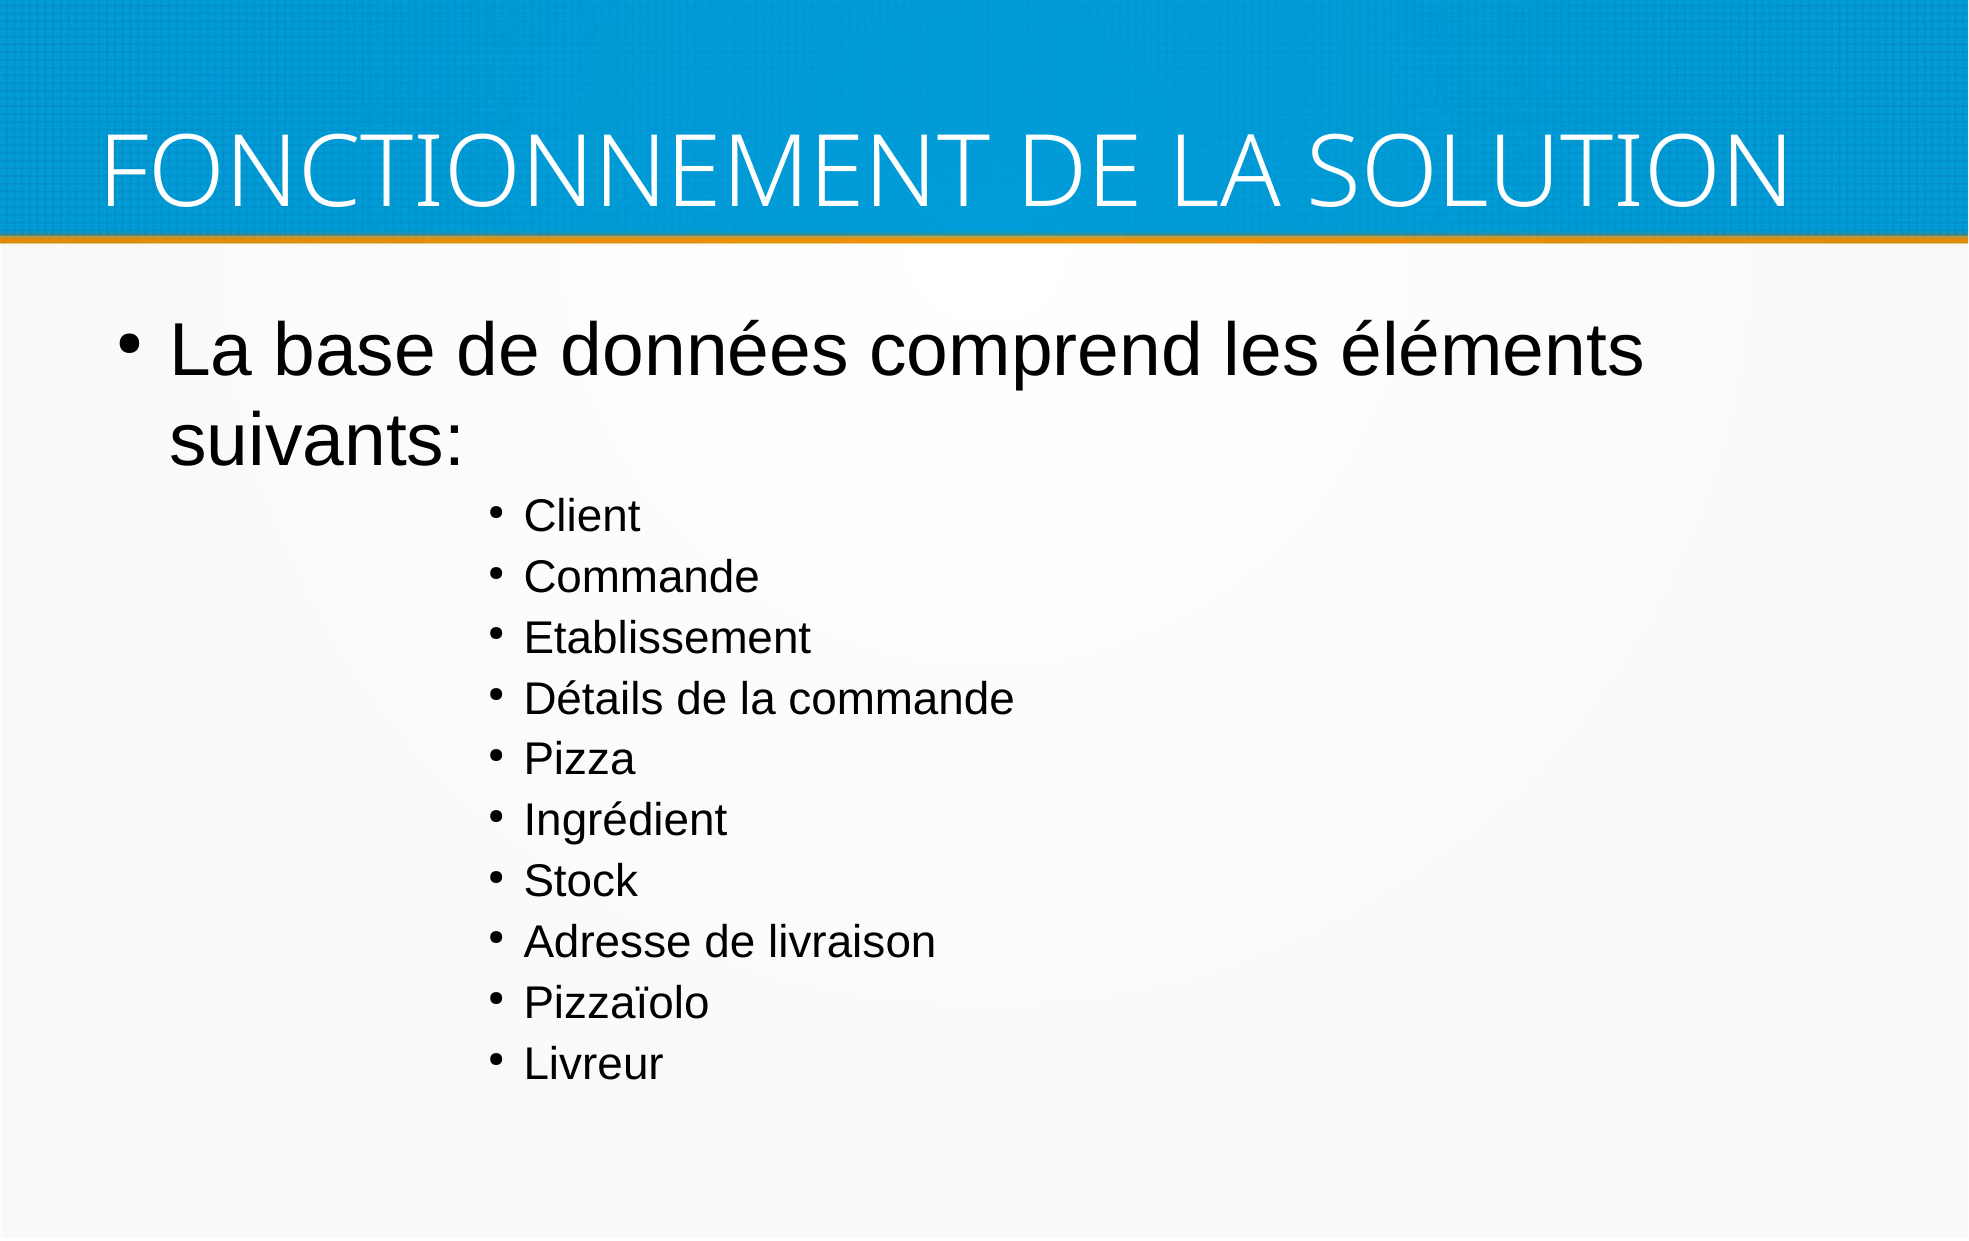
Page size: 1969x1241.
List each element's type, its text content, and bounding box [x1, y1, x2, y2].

picture [0, 233, 1969, 1241]
text_box FONCTIONNEMENT DE LA SOLUTION [98, 19, 1870, 227]
list La base de données comprend les éléments suivants: Client Commande Etablissement Détails de la commande Pizza Ingrédient Stock Adresse de livraison Pizzaïolo Livreur [98, 300, 1875, 1185]
